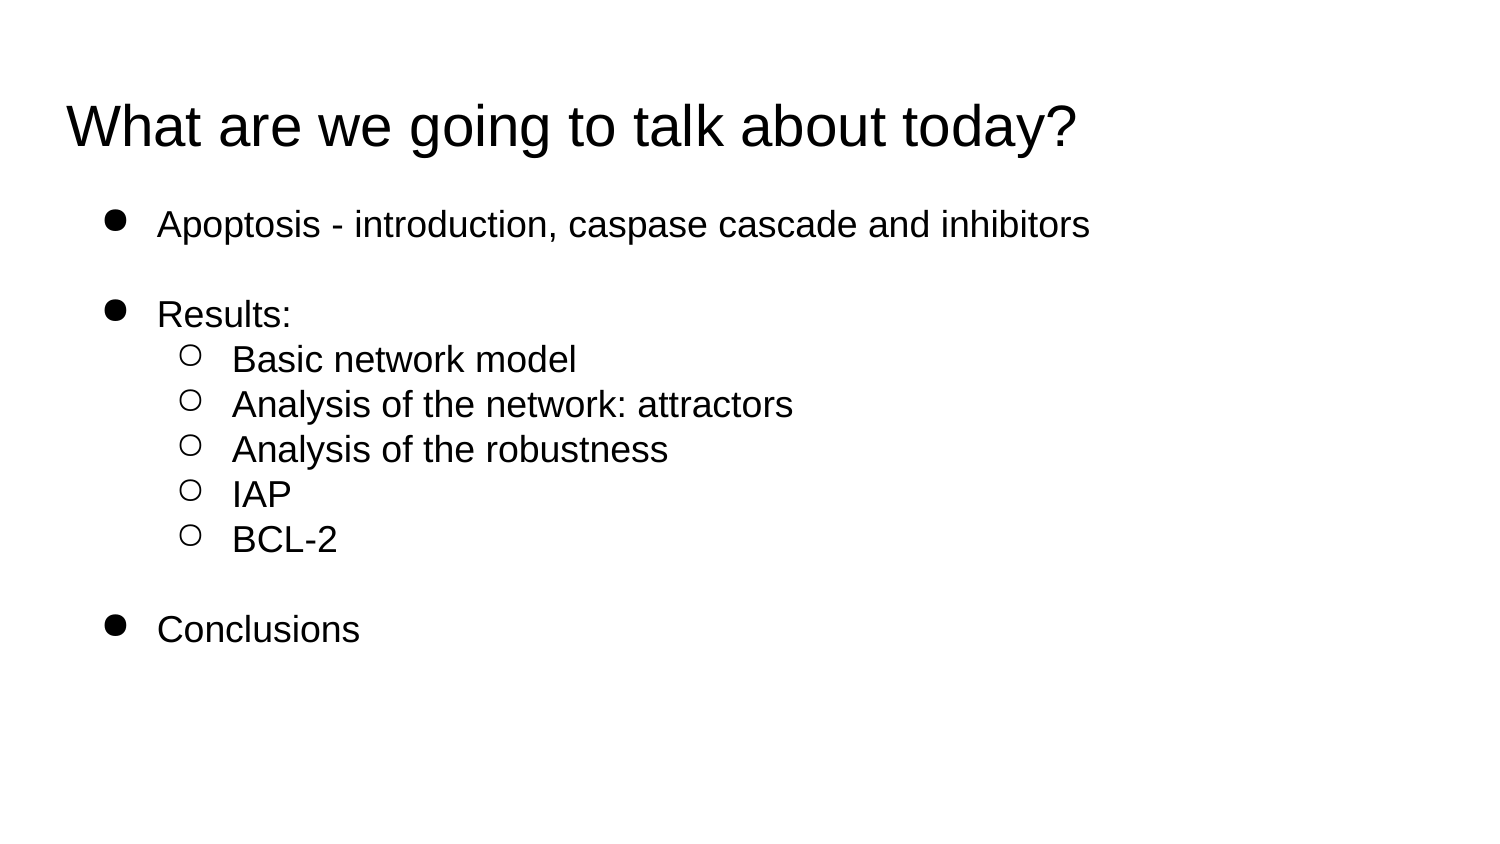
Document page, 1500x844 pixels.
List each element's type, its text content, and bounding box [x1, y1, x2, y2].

text_box Apoptosis - introduction, caspase cascade and inhibitors Results: Basic network model Analysis of the network: attractors Analysis of the robustness IAP BCL-2 Conclusions [66, 185, 1433, 706]
title What are we going to talk about today? [51, 72, 1449, 167]
